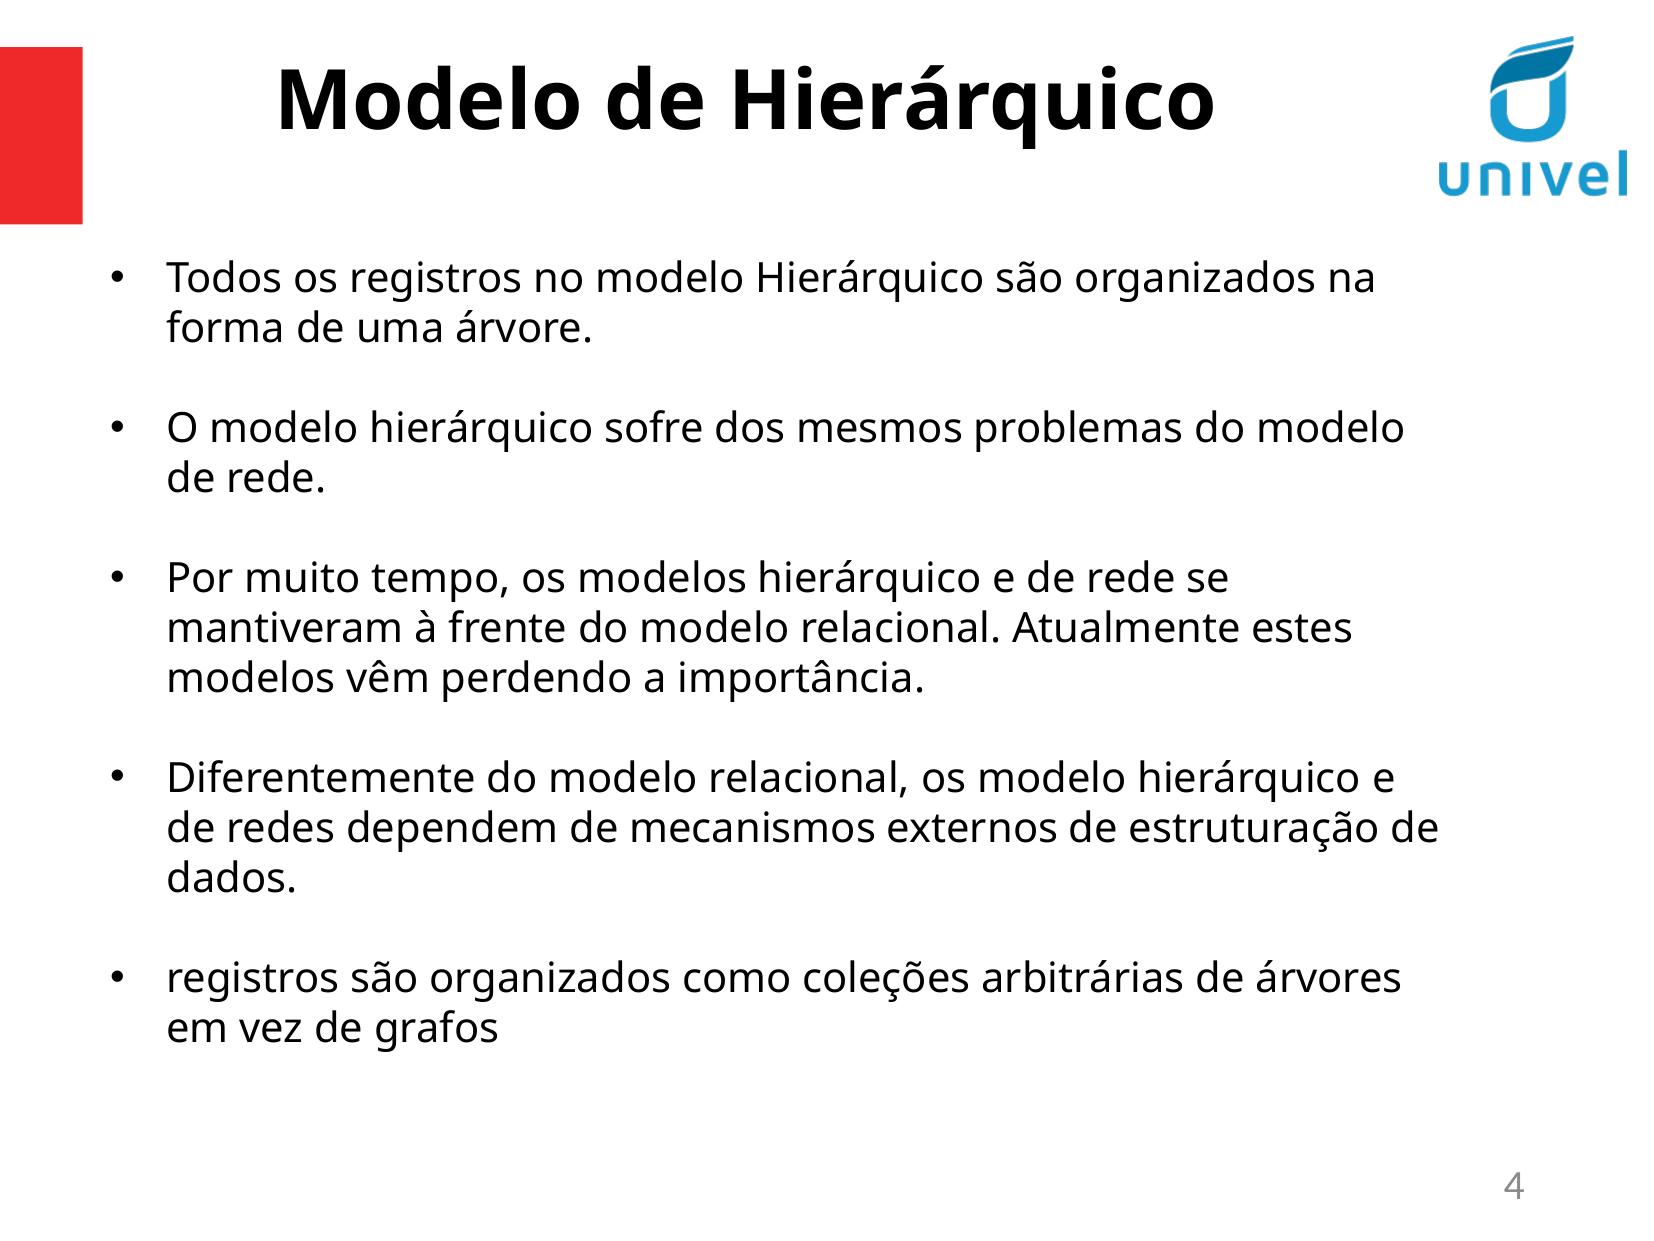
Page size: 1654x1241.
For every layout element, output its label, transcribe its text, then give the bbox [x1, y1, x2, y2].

title Modelo de Hierárquico [250, 16, 1242, 188]
picture [1432, 15, 1634, 217]
slide_number <número> [1167, 1149, 1540, 1216]
text_box Todos os registros no modelo Hierárquico são organizados na forma de uma árvore. O modelo hierárquico sofre dos mesmos problemas do modelo de rede. Por muito tempo, os modelos hierárquico e de rede se mantiveram à frente do modelo relacional. Atualmente estes modelos vêm perdendo a importância. Diferentemente do modelo relacional, os modelo hierárquico e de redes dependem de mecanismos externos de estruturação de dados. registros são organizados como coleções arbitrárias de árvores em vez de grafos [95, 243, 1469, 1059]
